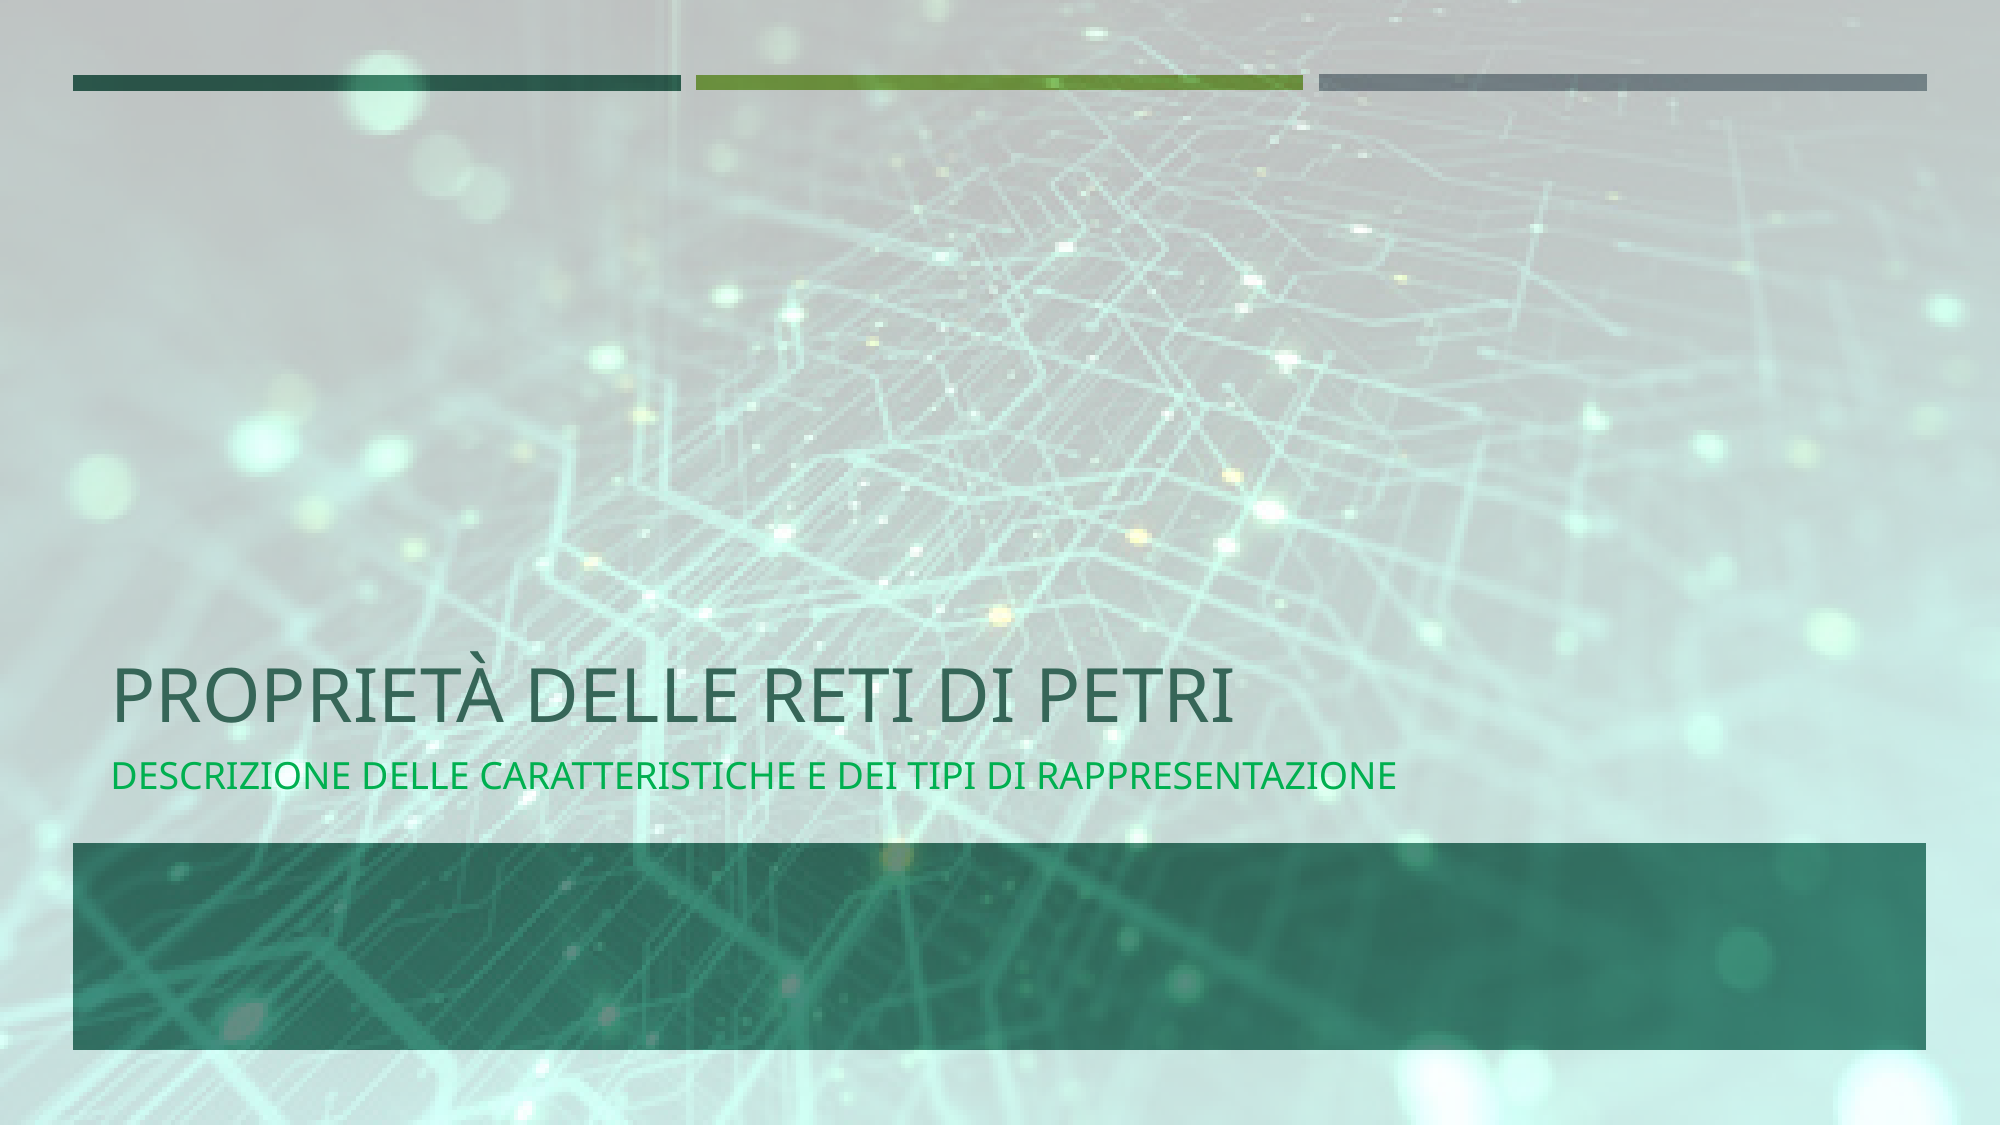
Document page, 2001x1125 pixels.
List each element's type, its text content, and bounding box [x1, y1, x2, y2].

picture [0, 0, 2000, 1125]
title Proprietà delle reti di petri [95, 499, 1905, 744]
list descrizione delle caratteristiche e dei tipi di rappresentazione [95, 744, 1905, 844]
